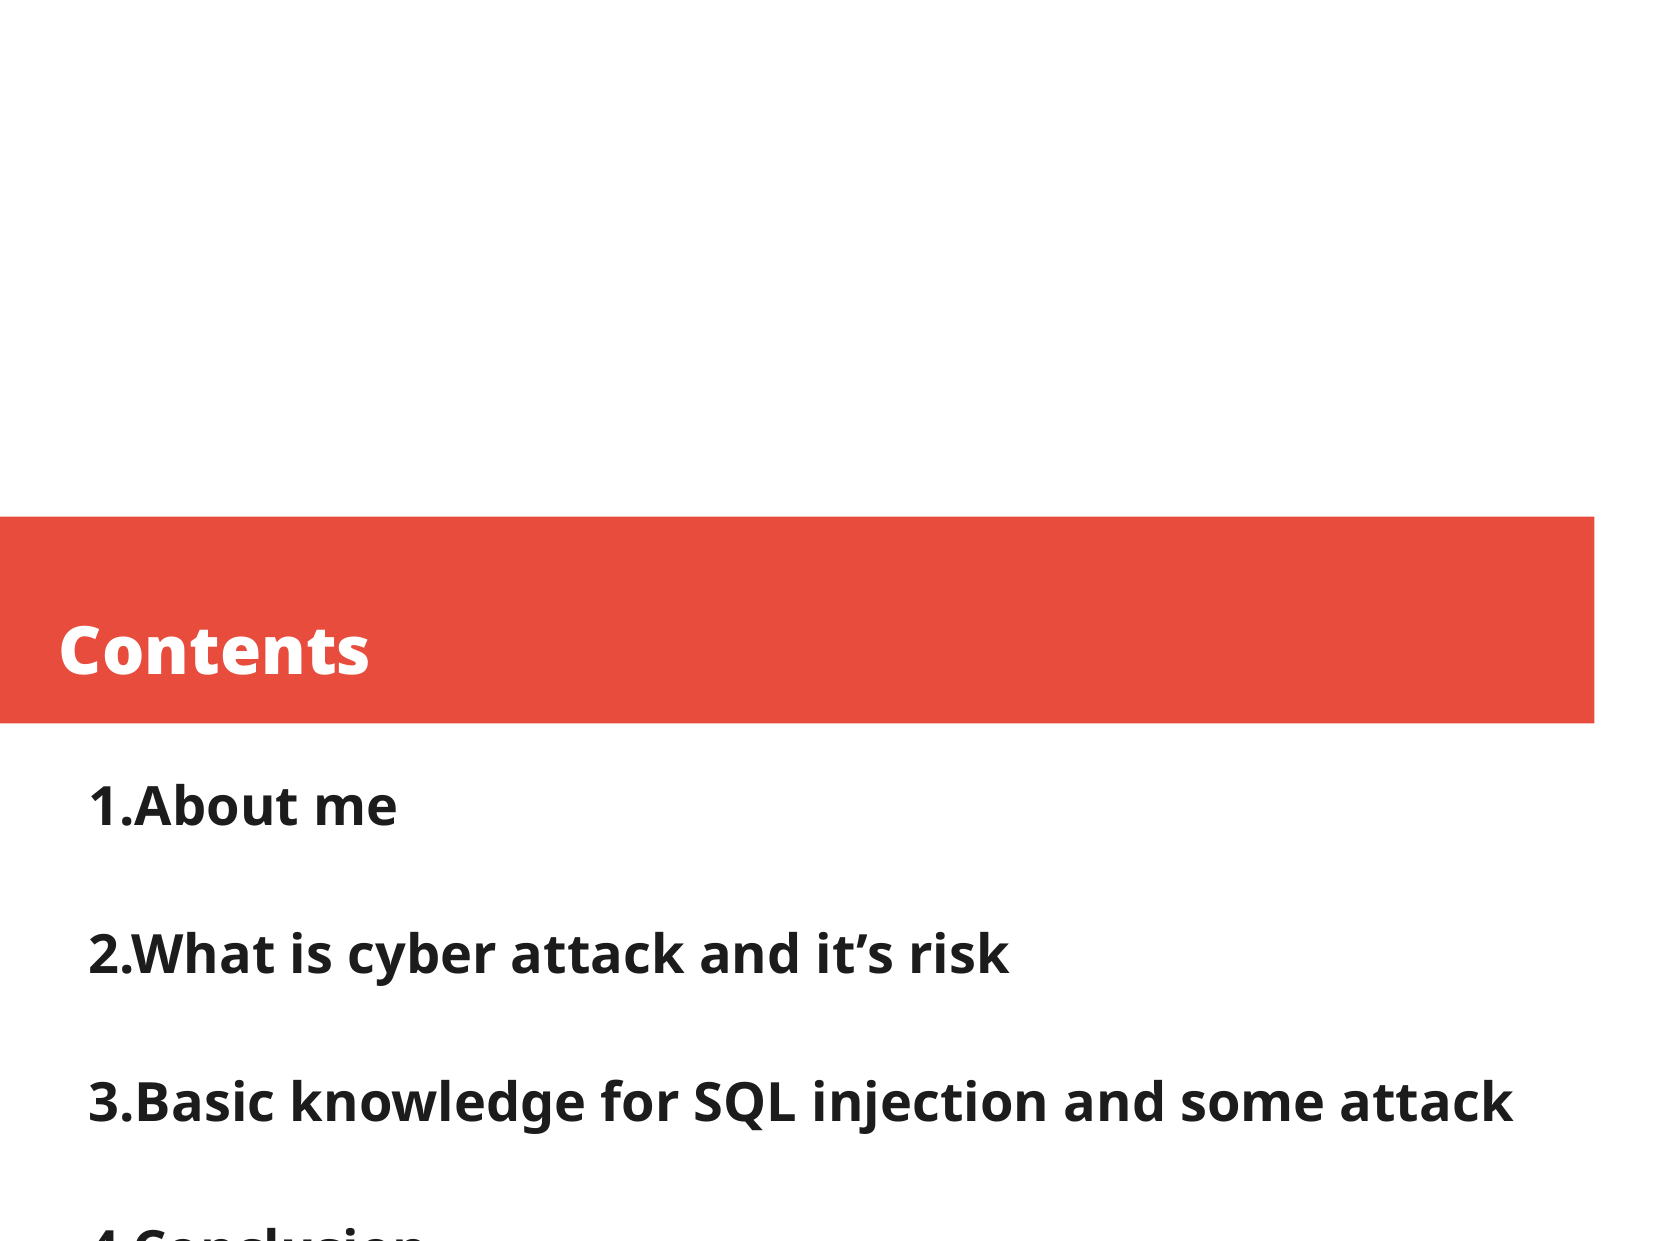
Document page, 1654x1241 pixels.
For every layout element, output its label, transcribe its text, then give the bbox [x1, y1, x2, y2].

title Contents [59, 546, 1595, 694]
subtitle 1.About me 2.What is cyber attack and it’s risk 3.Basic knowledge for SQL injection and some attack 4.Conclusion [88, 767, 1595, 1182]
